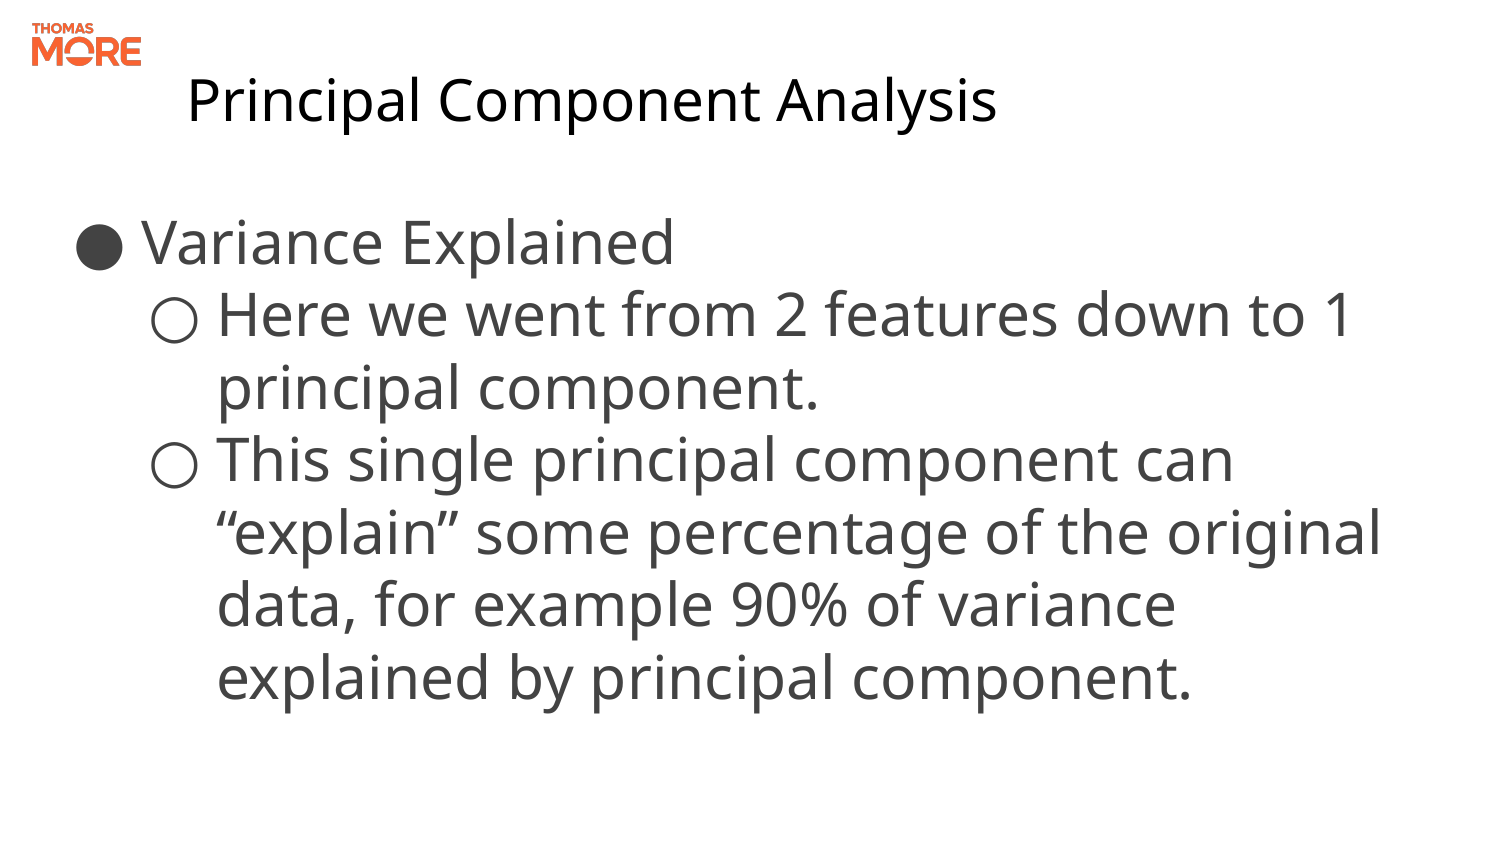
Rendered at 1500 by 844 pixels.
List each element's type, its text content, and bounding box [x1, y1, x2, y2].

list Variance Explained Here we went from 2 features down to 1 principal component. This single principal component can “explain” some percentage of the original data, for example 90% of variance explained by principal component. [51, 189, 1476, 750]
title Principal Component Analysis [171, 48, 1449, 143]
picture [22, 13, 151, 76]
